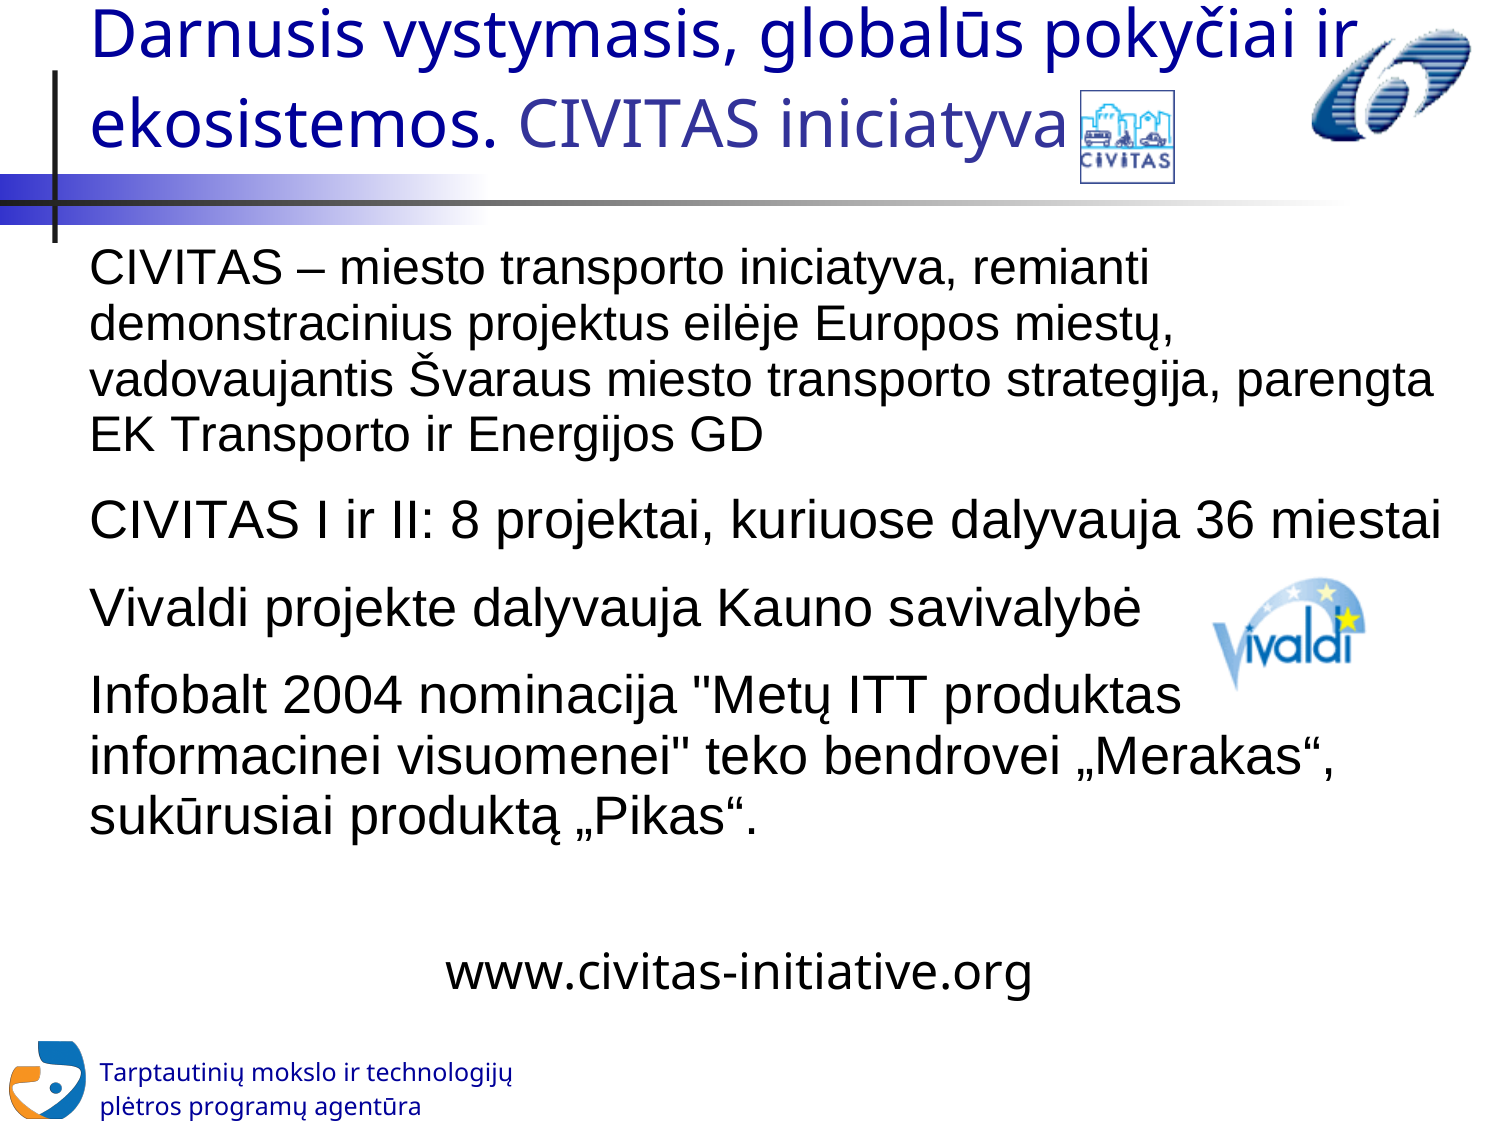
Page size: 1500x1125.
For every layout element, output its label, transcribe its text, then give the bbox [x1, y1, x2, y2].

picture [1210, 574, 1367, 698]
picture [9, 1041, 86, 1119]
title Darnusis vystymasis, globalūs pokyčiai ir ekosistemos. CIVITAS iniciatyva [75, 0, 1500, 175]
list CIVITAS – miesto transporto iniciatyva, remianti demonstracinius projektus eilėje Europos miestų, vadovaujantis Švaraus miesto transporto strategija, parengta EK Transporto ir Energijos GD CIVITAS I ir II: 8 projektai, kuriuose dalyvauja 36 miestai Vivaldi projekte dalyvauja Kauno savivalybė Infobalt 2004 nominacija "Metų ITT produktas informacinei visuomenei" teko bendrovei „Merakas“, sukūrusiai produktą „Pikas“. [74, 231, 1475, 905]
text_box www.civitas-initiative.org [430, 928, 1050, 1013]
picture [1080, 90, 1175, 184]
